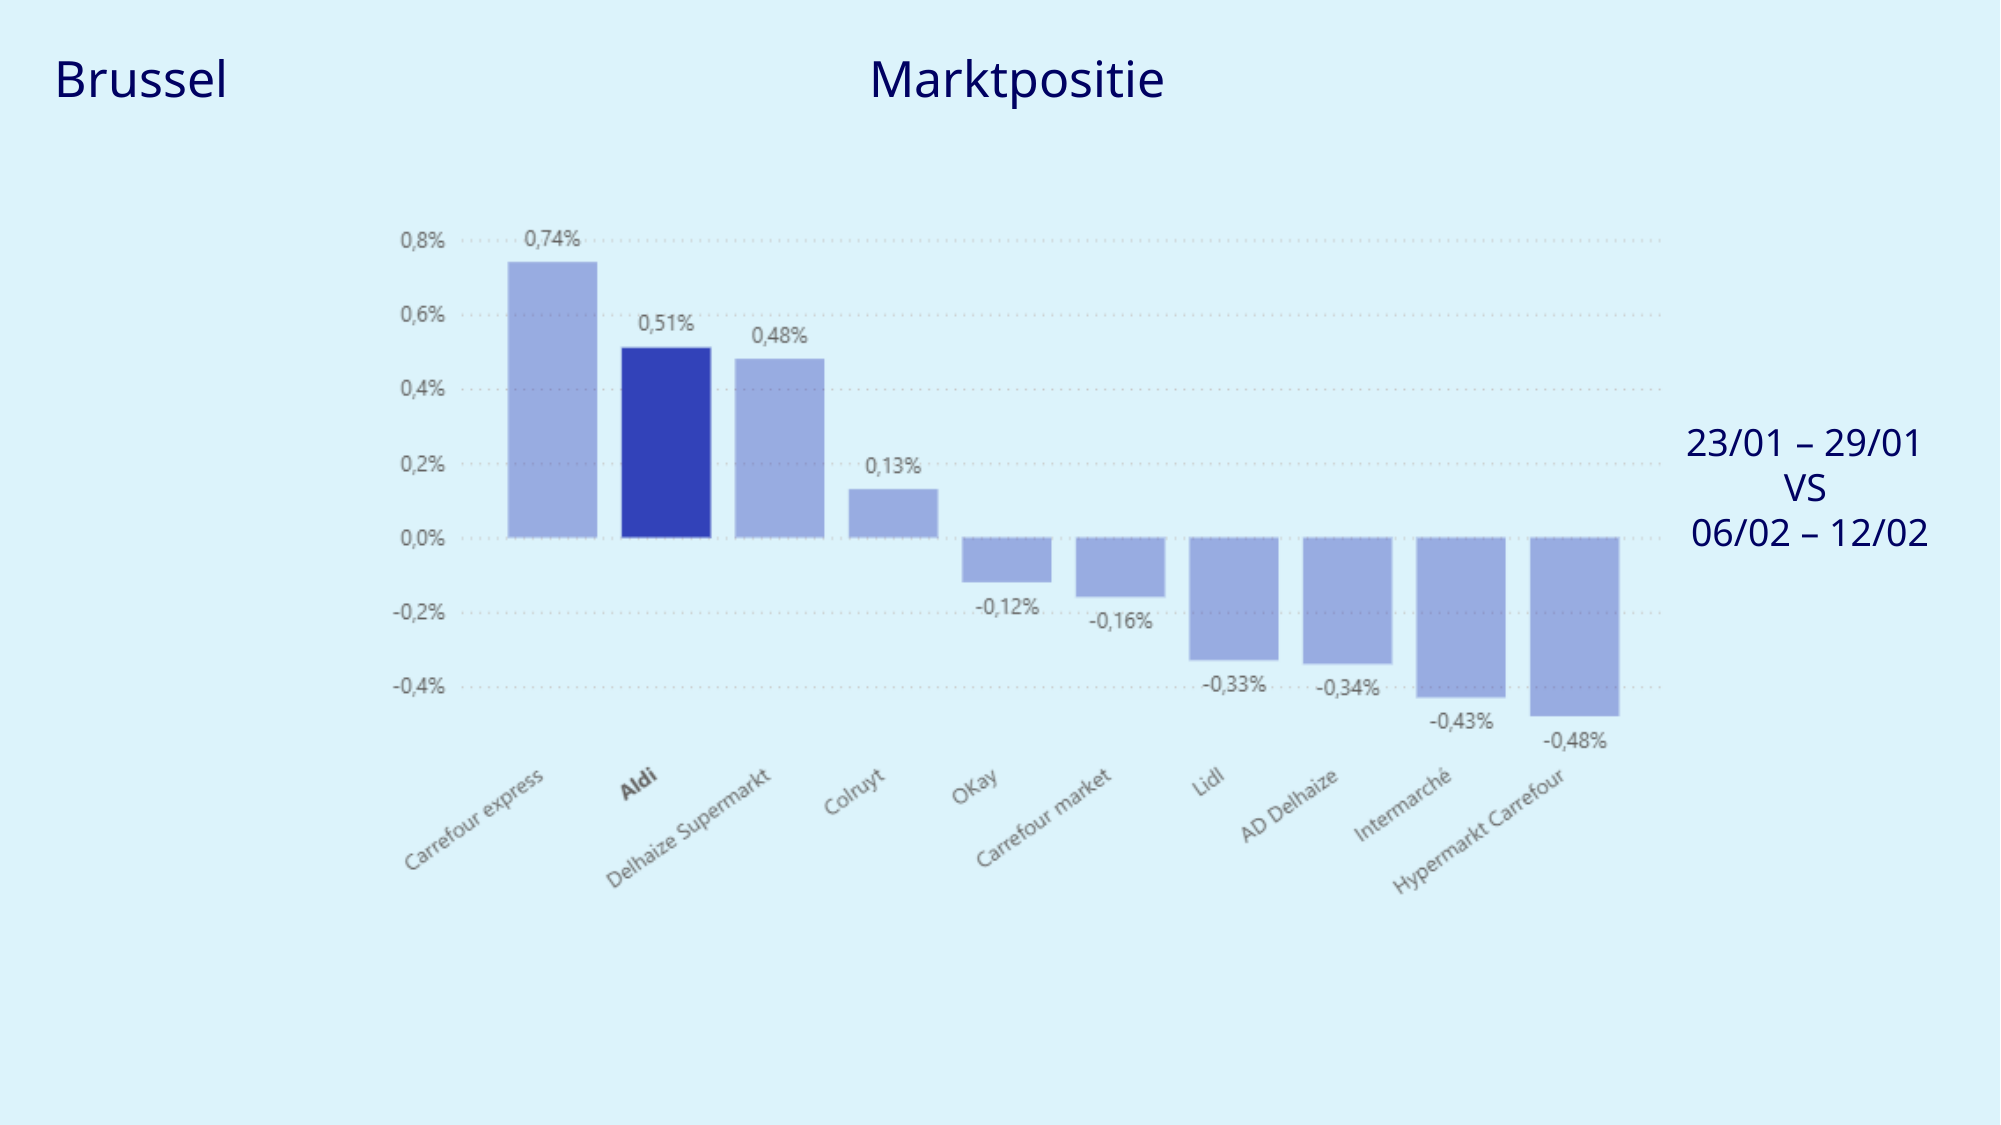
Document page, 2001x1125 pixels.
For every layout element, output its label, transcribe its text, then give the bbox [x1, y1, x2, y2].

text_box Brussel [39, 39, 391, 116]
text_box 23/01 – 29/01 VS 06/02 – 12/02 [1604, 411, 2000, 563]
picture [367, 190, 1675, 935]
text_box Marktpositie [854, 39, 1269, 116]
